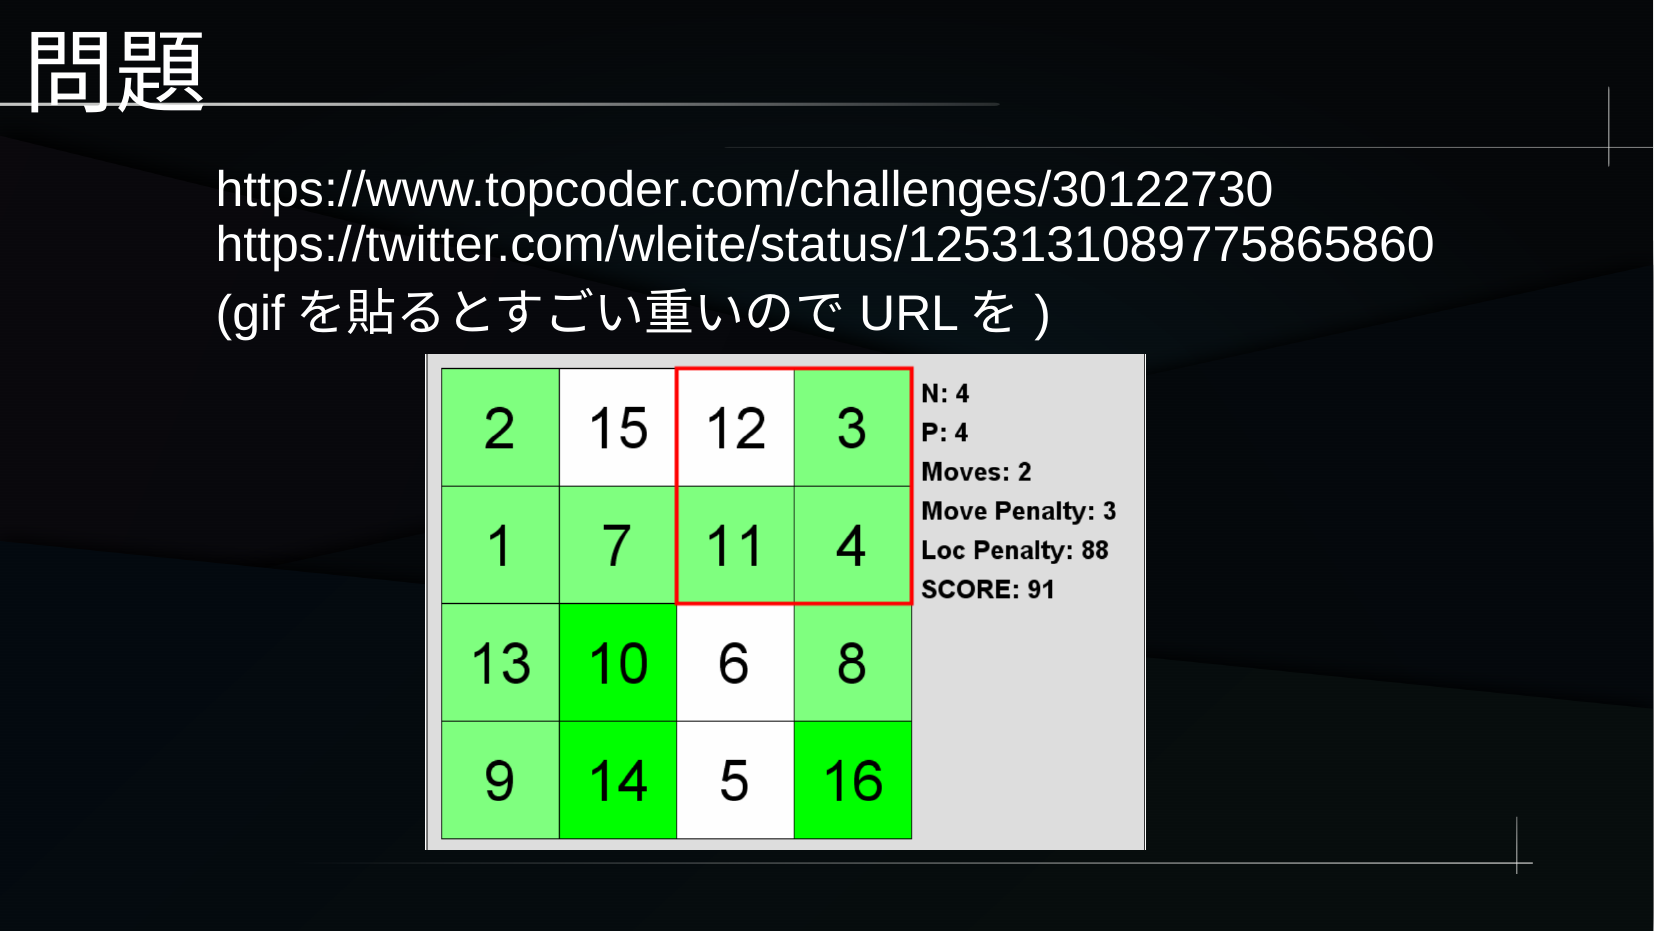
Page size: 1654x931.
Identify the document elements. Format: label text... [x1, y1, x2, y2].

text_box https://www.topcoder.com/challenges/30122730 https://twitter.com/wleite/status/1253131089775865860 (gifを貼るとすごい重いのでURLを) [200, 153, 1477, 447]
picture [0, 0, 1654, 931]
title 問題 [23, 11, 1589, 119]
